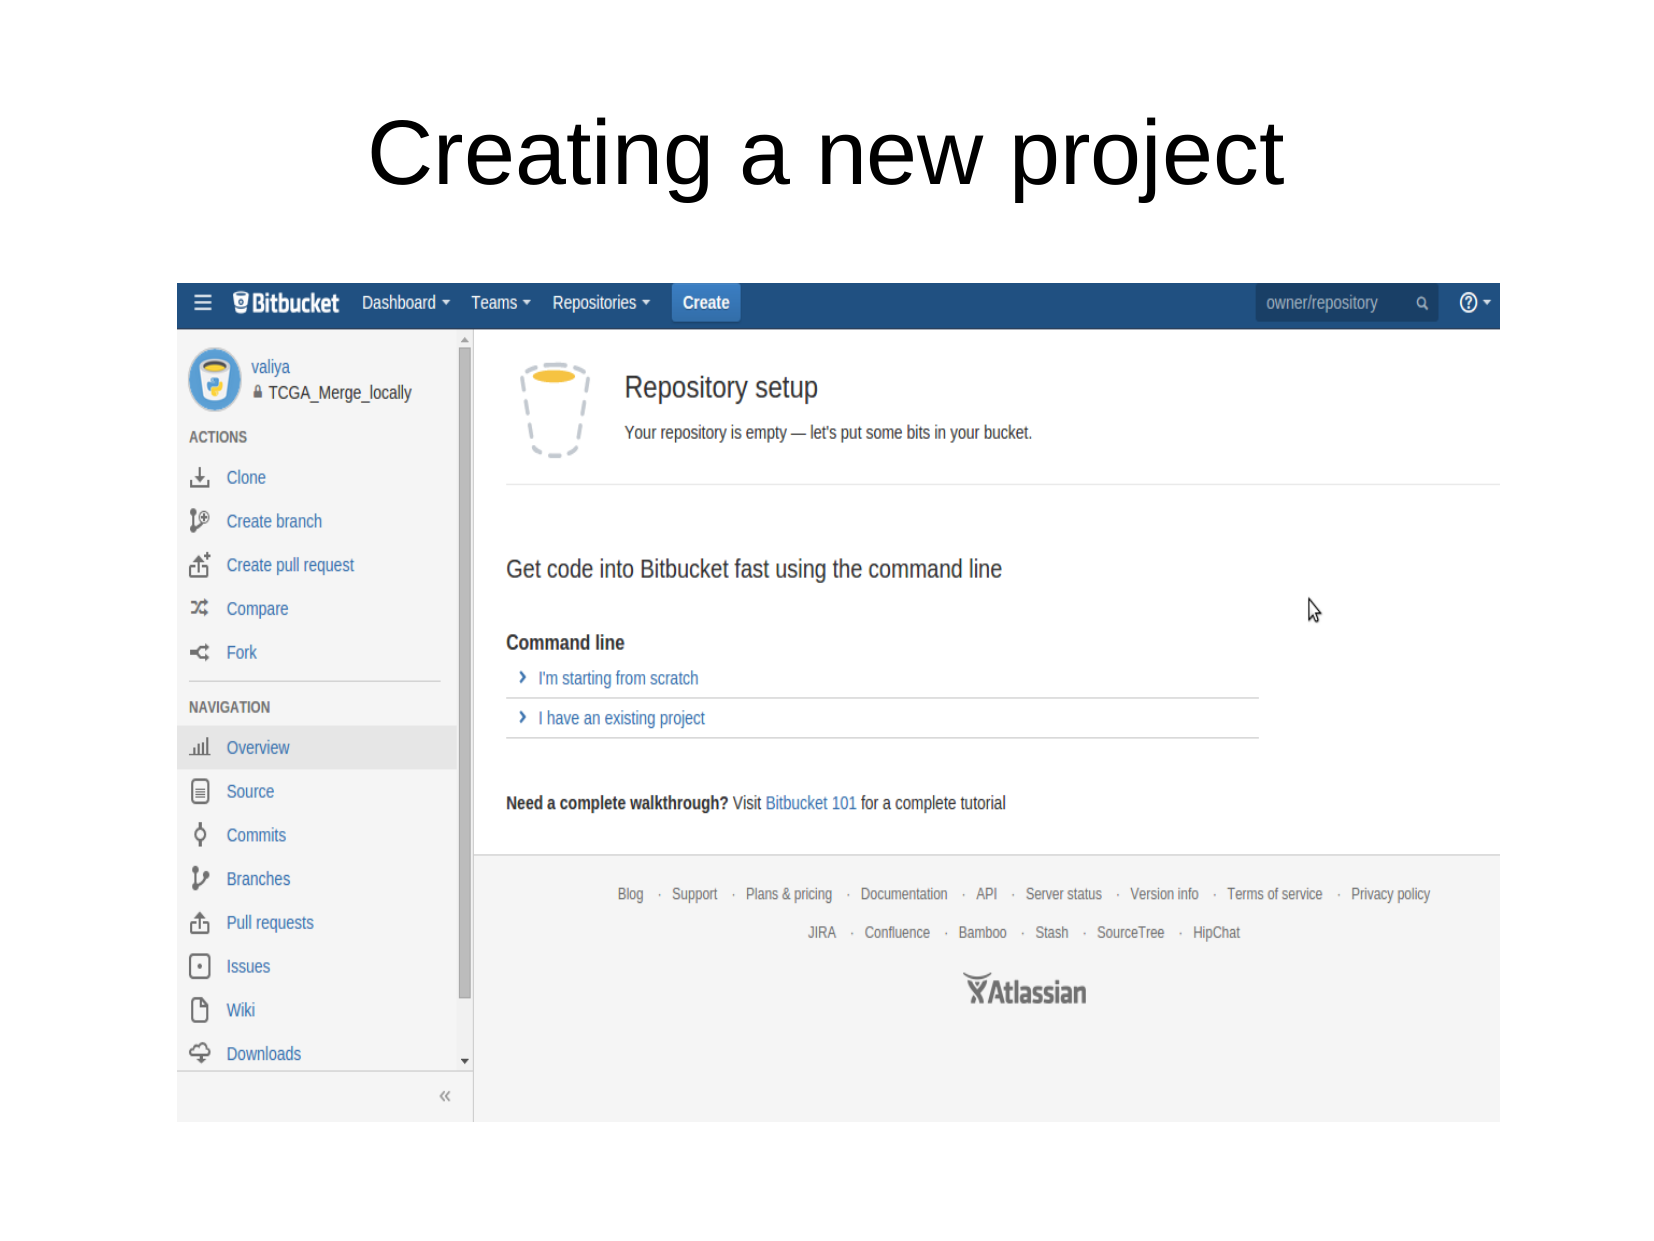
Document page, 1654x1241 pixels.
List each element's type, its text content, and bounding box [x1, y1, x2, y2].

title Creating a new project [82, 49, 1571, 257]
picture [177, 283, 1501, 1123]
